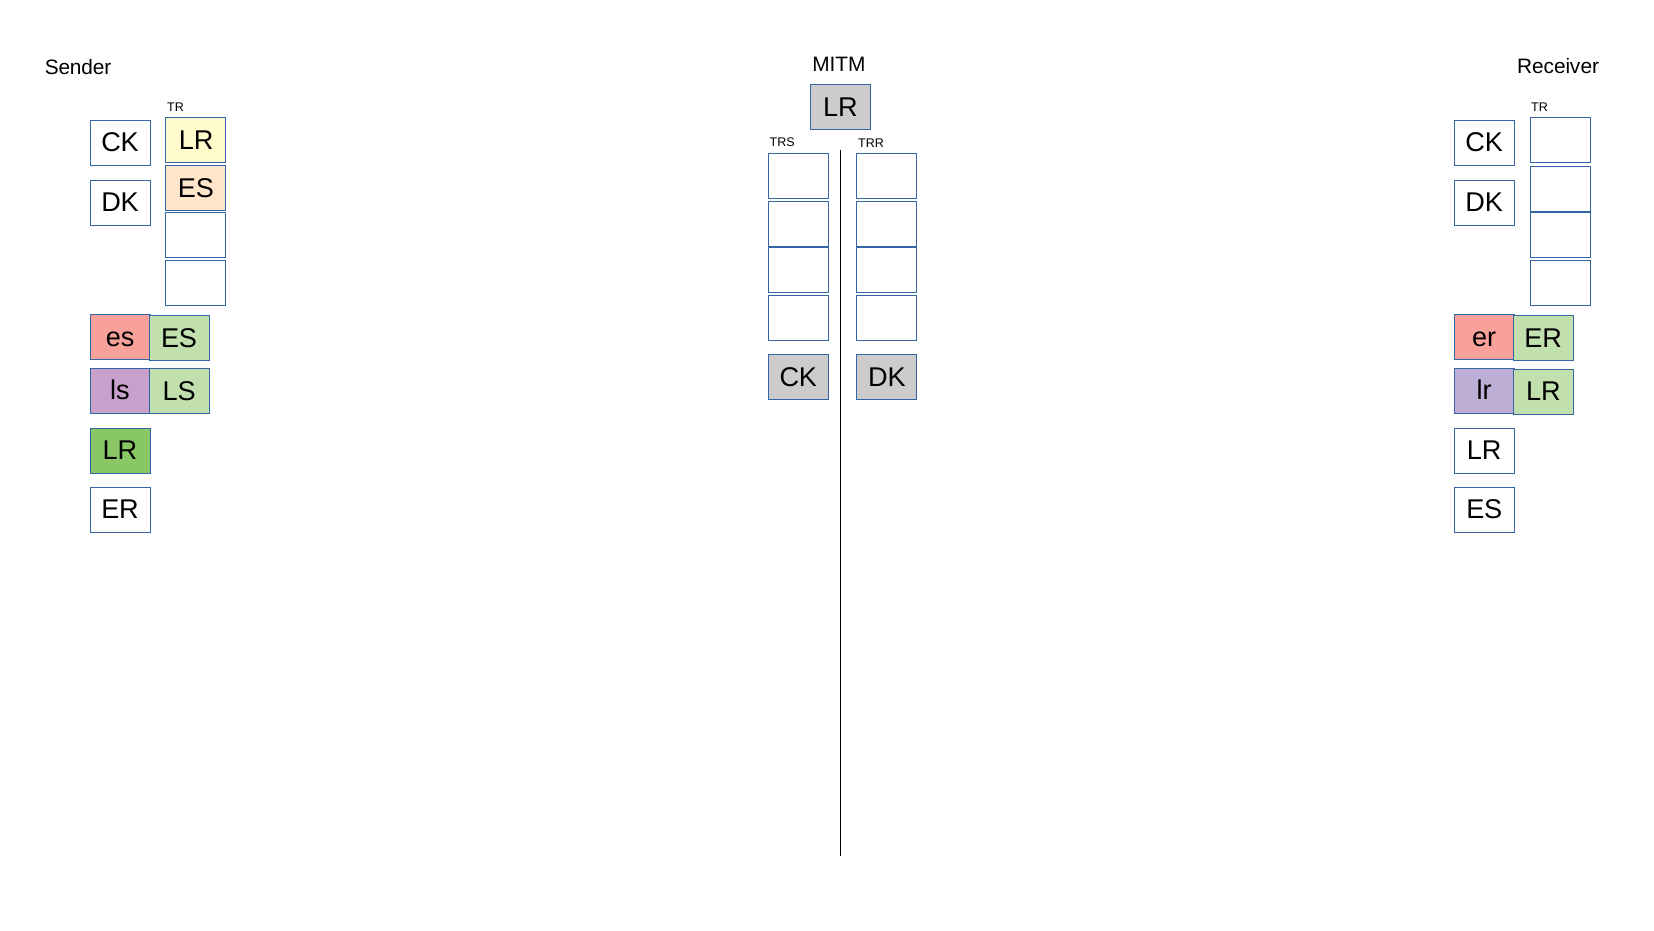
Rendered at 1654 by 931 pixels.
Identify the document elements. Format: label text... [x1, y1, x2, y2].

text_box lr [1454, 368, 1515, 414]
text_box CK [1454, 120, 1515, 166]
text_box [1530, 260, 1591, 306]
text_box DK [856, 354, 917, 400]
text_box TR [1516, 92, 1577, 136]
text_box ER [1513, 315, 1574, 361]
text_box CK [768, 354, 829, 400]
text_box er [1454, 314, 1515, 360]
text_box ES [165, 165, 226, 211]
text_box ES [1454, 487, 1515, 533]
text_box [165, 212, 226, 258]
text_box [768, 201, 829, 293]
text_box ER [90, 487, 151, 533]
text_box [1530, 117, 1591, 163]
text_box LR [165, 117, 226, 163]
text_box CK [90, 120, 151, 166]
text_box ES [149, 315, 210, 361]
text_box MITM [797, 45, 886, 91]
text_box [856, 201, 917, 293]
text_box ls [90, 368, 149, 414]
text_box [768, 295, 829, 341]
text_box Sender [30, 48, 196, 94]
text_box [856, 153, 917, 199]
text_box Receiver [1502, 47, 1654, 93]
text_box LR [810, 84, 871, 130]
text_box LR [1454, 428, 1515, 474]
text_box [768, 153, 829, 199]
text_box [856, 295, 917, 341]
text_box [1530, 166, 1591, 258]
text_box TRR [843, 128, 904, 172]
text_box TR [152, 92, 213, 136]
text_box LR [90, 428, 151, 474]
text_box LS [149, 368, 210, 414]
text_box DK [90, 180, 151, 226]
text_box DK [1454, 180, 1515, 226]
text_box [165, 260, 226, 306]
text_box TRS [754, 128, 815, 172]
text_box LR [1513, 369, 1574, 415]
text_box es [90, 314, 151, 360]
